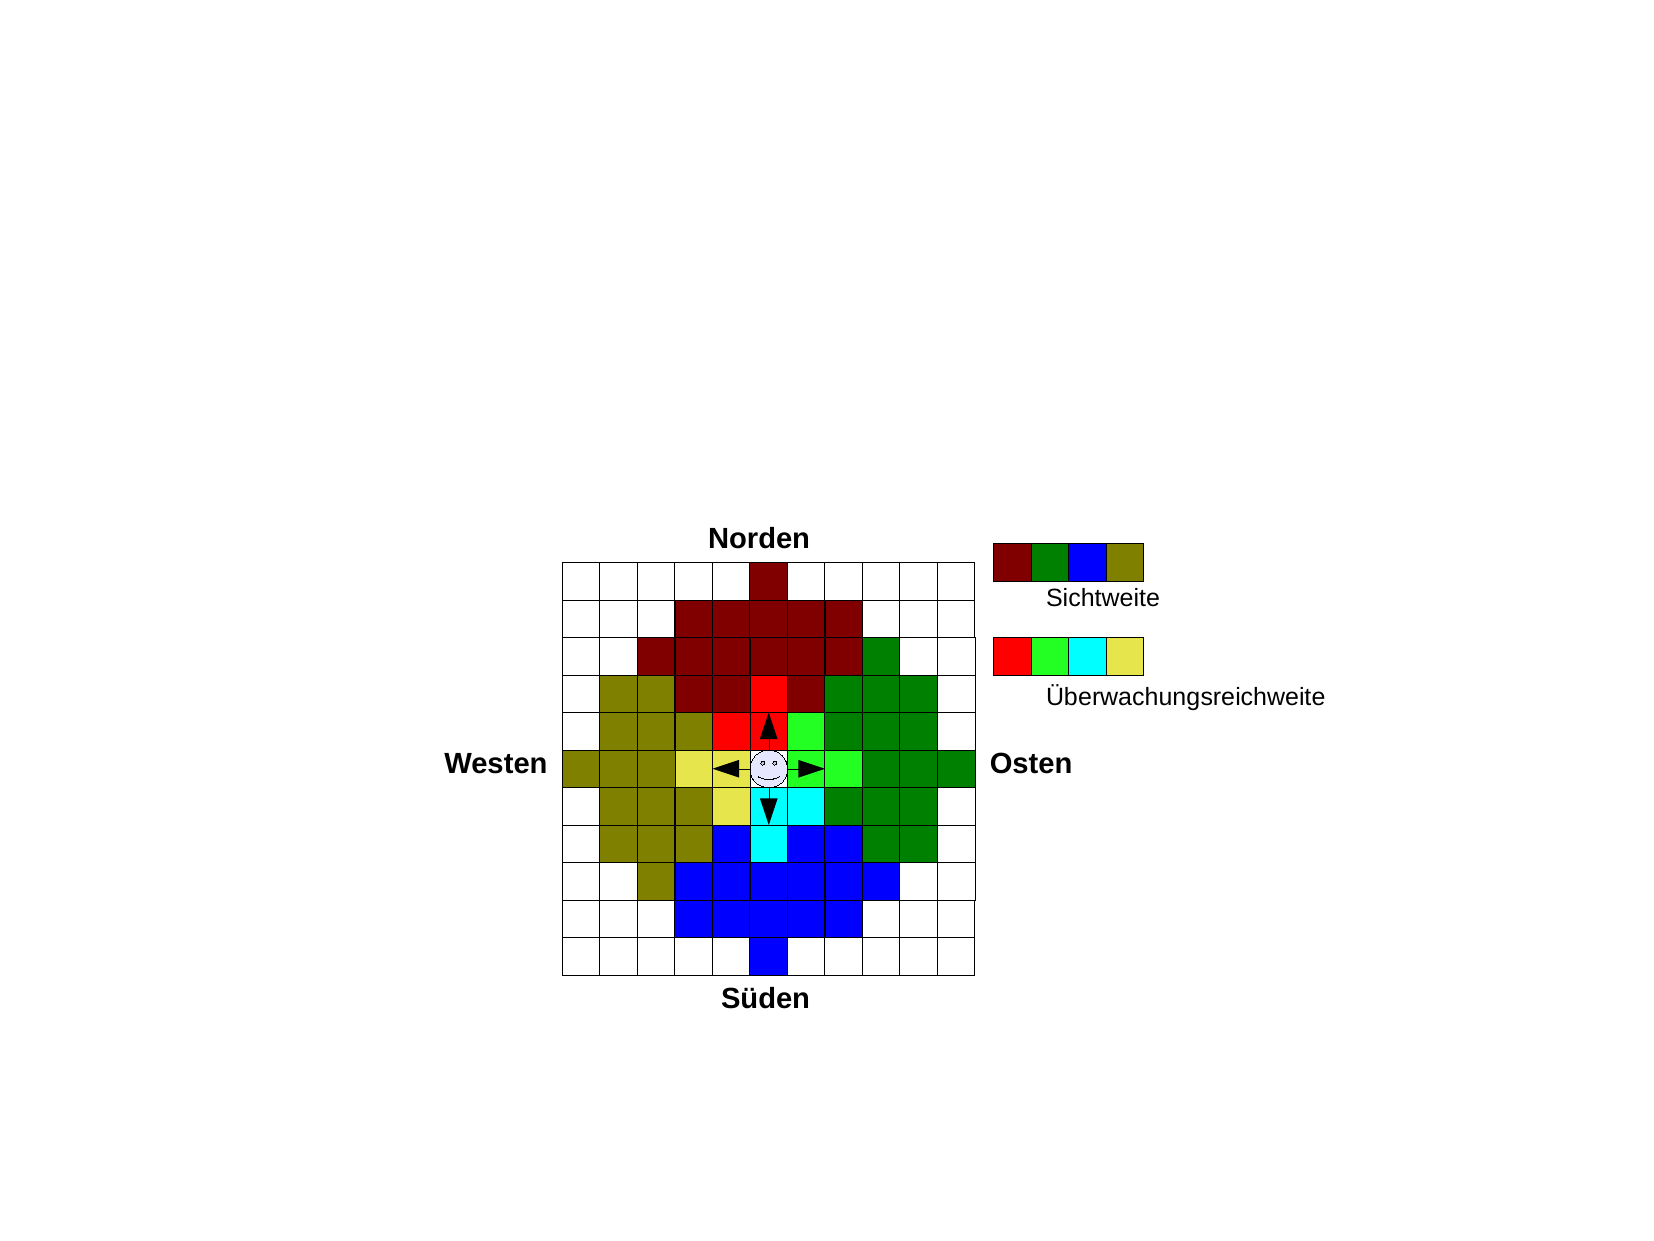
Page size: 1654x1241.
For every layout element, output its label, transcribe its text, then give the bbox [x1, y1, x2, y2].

text_box Osten [976, 739, 1088, 788]
text_box Westen [429, 739, 562, 788]
text_box Sichtweite [1031, 575, 1175, 619]
text_box [993, 637, 1144, 676]
text_box Süden [706, 976, 826, 1024]
text_box [450, 487, 1144, 582]
text_box Überwachungsreichweite [1031, 675, 1341, 718]
text_box [562, 562, 976, 976]
